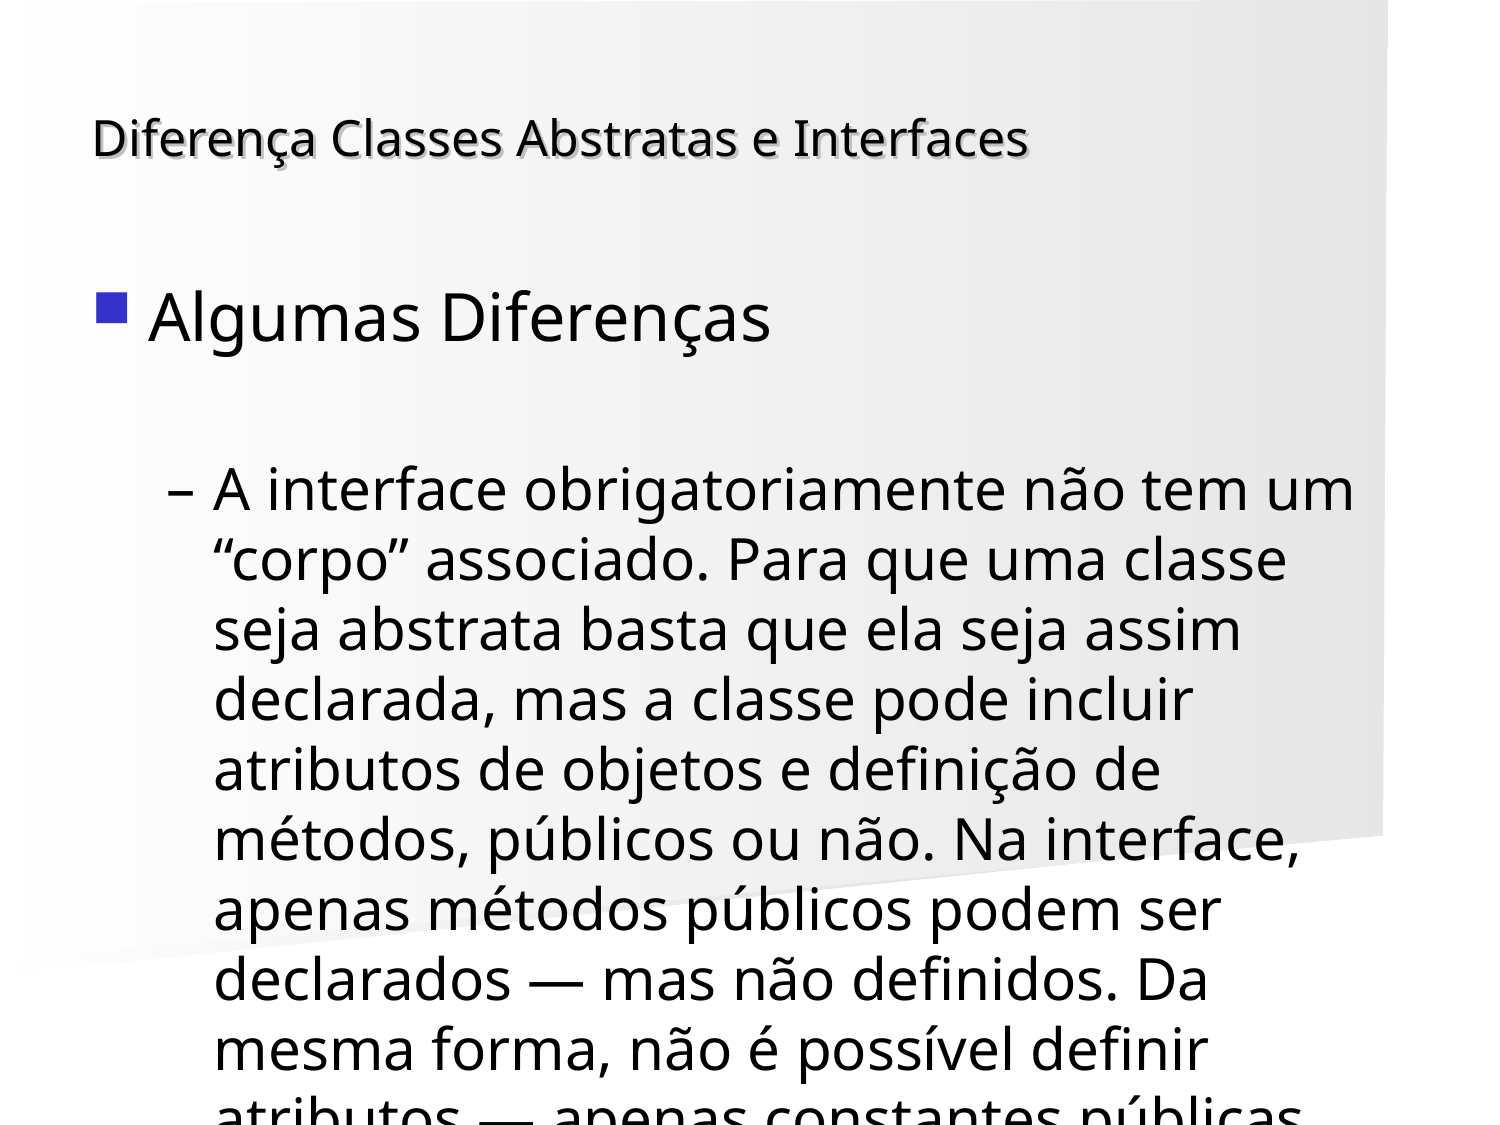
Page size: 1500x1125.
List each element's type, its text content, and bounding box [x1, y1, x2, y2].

title Diferença Classes Abstratas e Interfaces [76, 42, 1427, 231]
list Algumas Diferenças A interface obrigatoriamente não tem um “corpo” associado. Para que uma classe seja abstrata basta que ela seja assim declarada, mas a classe pode incluir atributos de objetos e definição de métodos, públicos ou não. Na interface, apenas métodos públicos podem ser declarados — mas não definidos. Da mesma forma, não é possível definir atributos — apenas constantes públicas. [76, 267, 1427, 1090]
